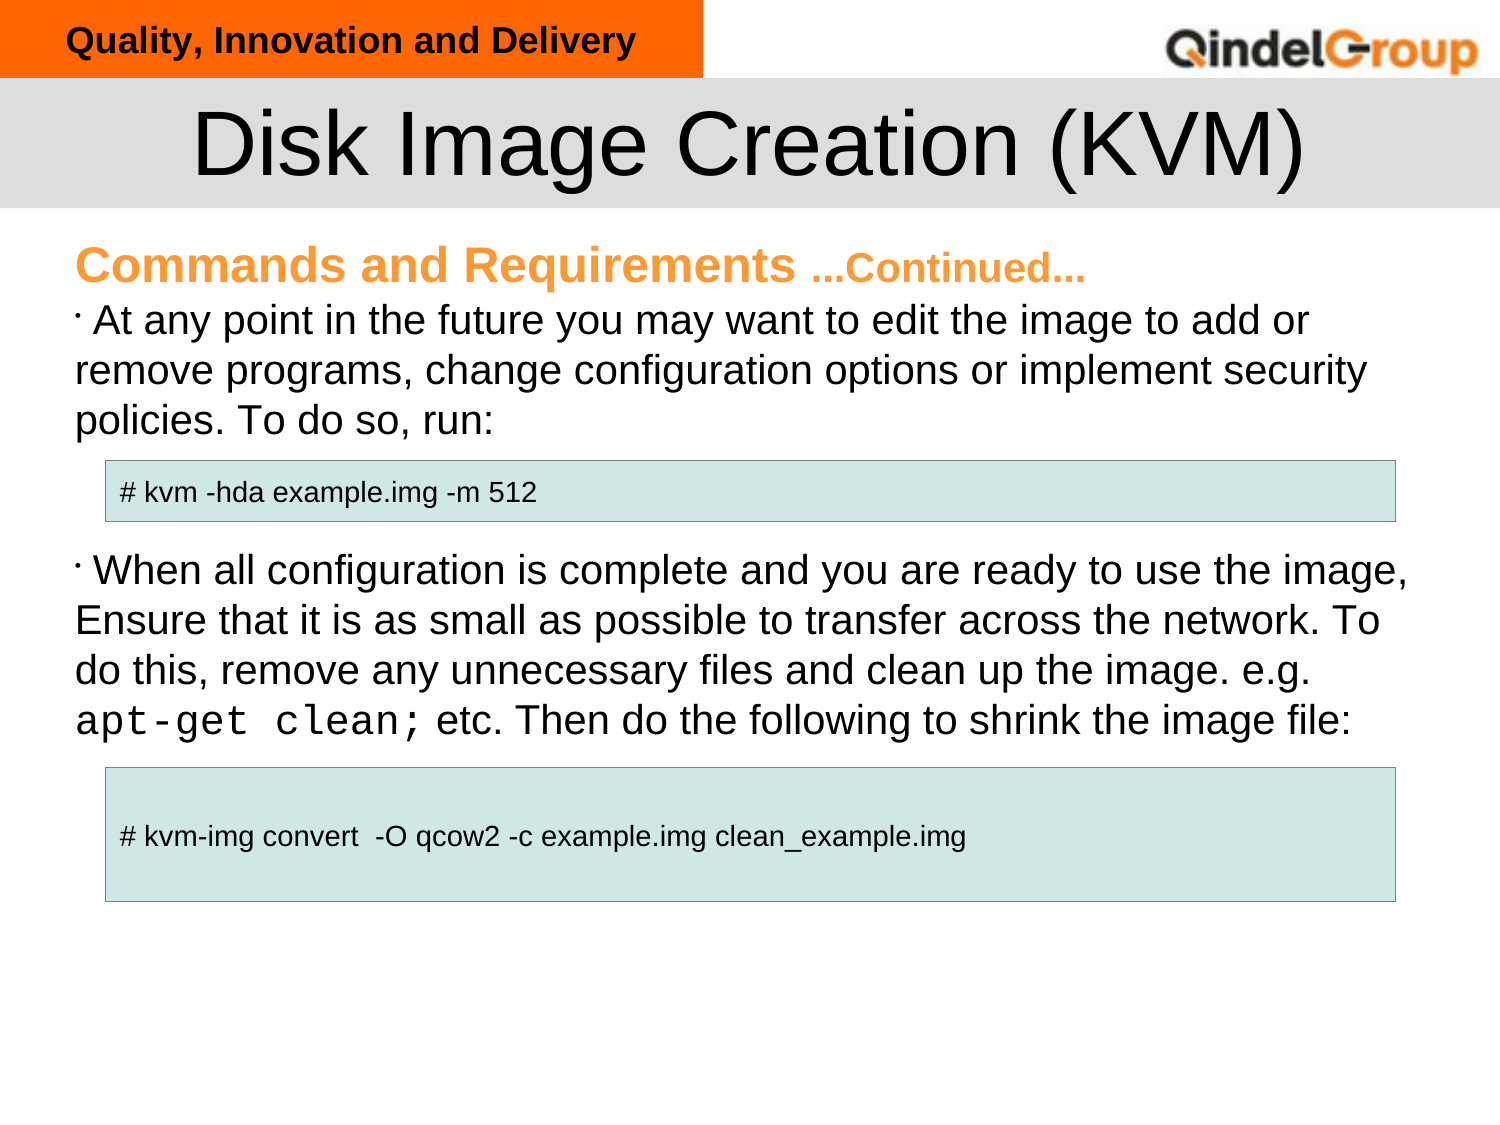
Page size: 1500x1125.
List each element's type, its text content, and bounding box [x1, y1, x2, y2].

text_box Commands and Requirements ...Continued... At any point in the future you may want to edit the image to add or remove programs, change configuration options or implement security policies. To do so, run: When all configuration is complete and you are ready to use the image, Ensure that it is as small as possible to transfer across the network. To do this, remove any unnecessary files and clean up the image. e.g. apt-get clean; etc. Then do the following to shrink the image file: [60, 224, 1426, 751]
text_box # kvm-img convert -O qcow2 -c example.img clean_example.img [105, 767, 1396, 902]
picture [1163, 23, 1481, 78]
title Disk Image Creation (KVM) [75, 45, 1426, 224]
text_box # kvm -hda example.img -m 512 [105, 460, 1396, 522]
